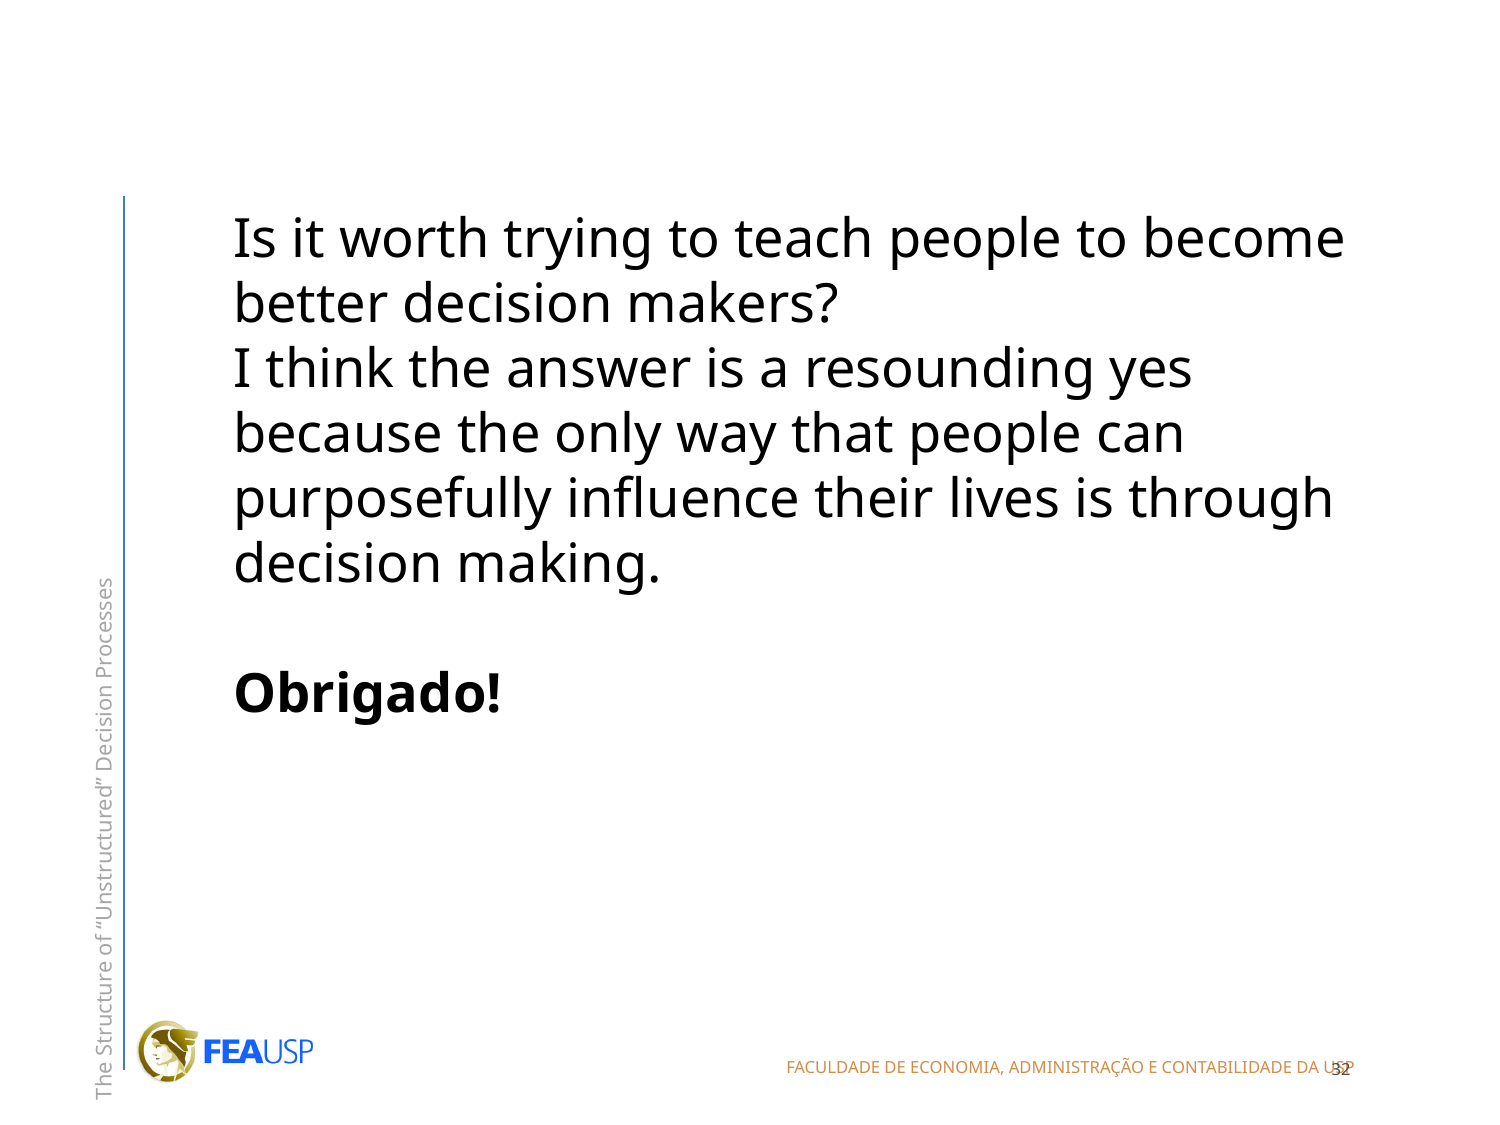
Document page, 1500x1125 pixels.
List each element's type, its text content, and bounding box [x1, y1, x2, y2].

picture [135, 1020, 313, 1084]
text_box <number> [1316, 1051, 1425, 1125]
text_box Is it worth trying to teach people to become better decision makers? I think the answer is a resounding yes because the only way that people can purposefully influence their lives is through decision making. Obrigado! [218, 196, 1400, 994]
